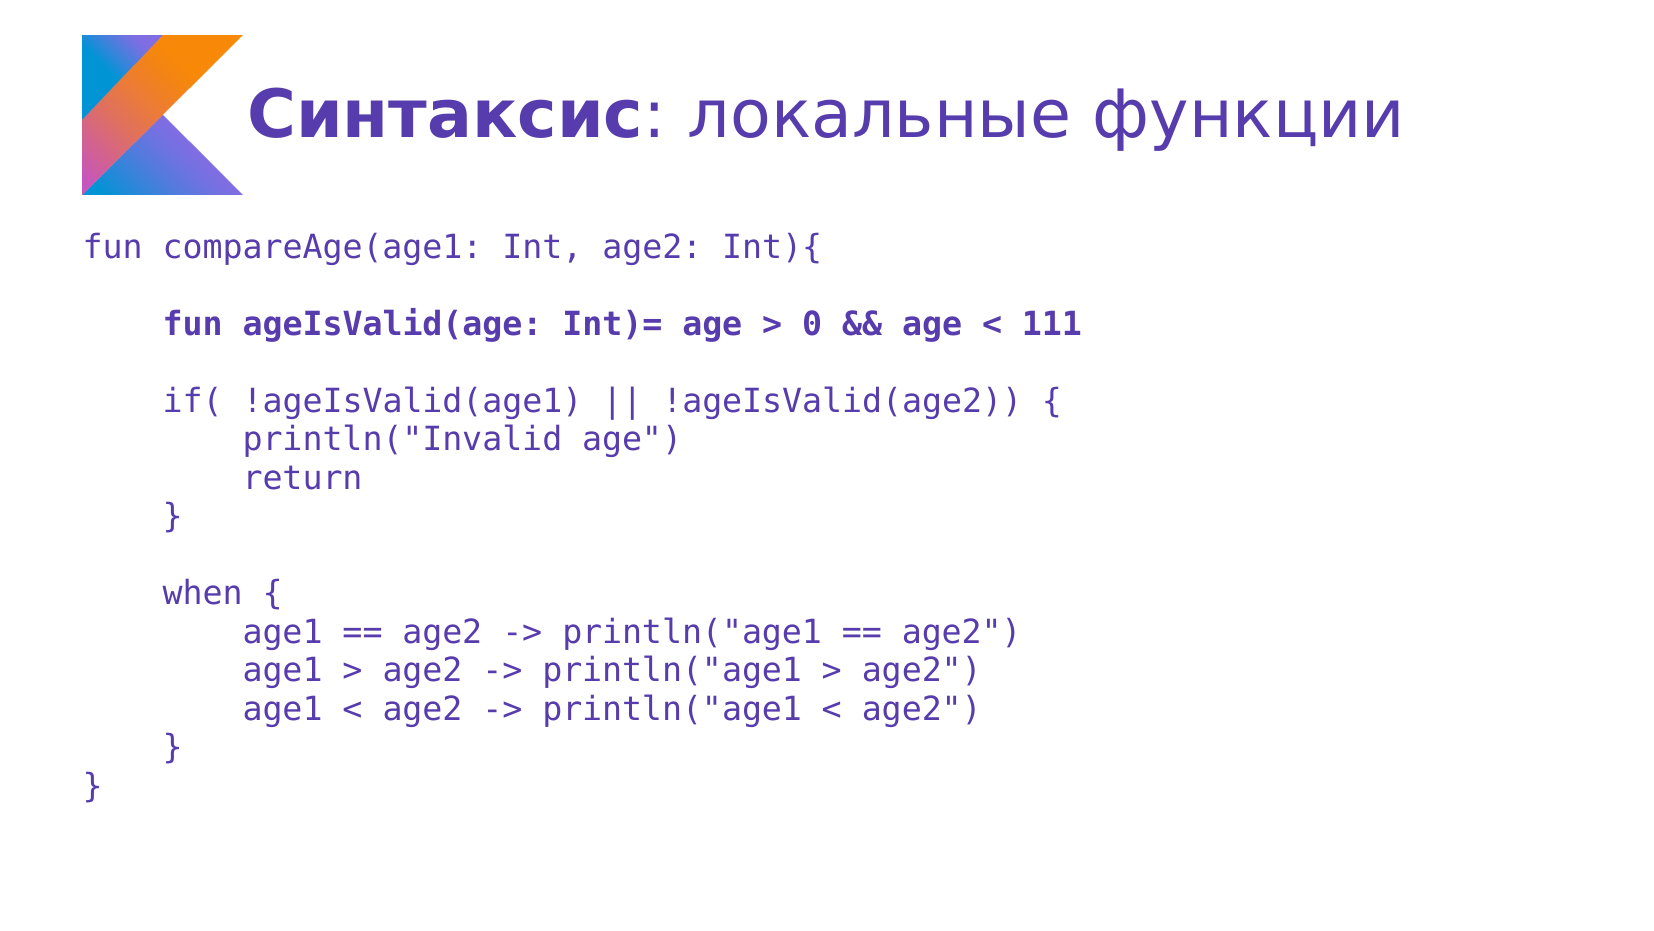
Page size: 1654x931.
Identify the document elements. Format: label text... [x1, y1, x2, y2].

title Синтаксис: локальные функции [243, 37, 1571, 193]
picture [82, 35, 243, 195]
subtitle fun compareAge(age1: Int, age2: Int){ fun ageIsValid(age: Int)= age > 0 && age < 111 if( !ageIsValid(age1) || !ageIsValid(age2)) { println("Invalid age") return } when { age1 == age2 -> println("age1 == age2") age1 > age2 -> println("age1 > age2") age1 < age2 -> println("age1 < age2") } } [82, 227, 1571, 844]
